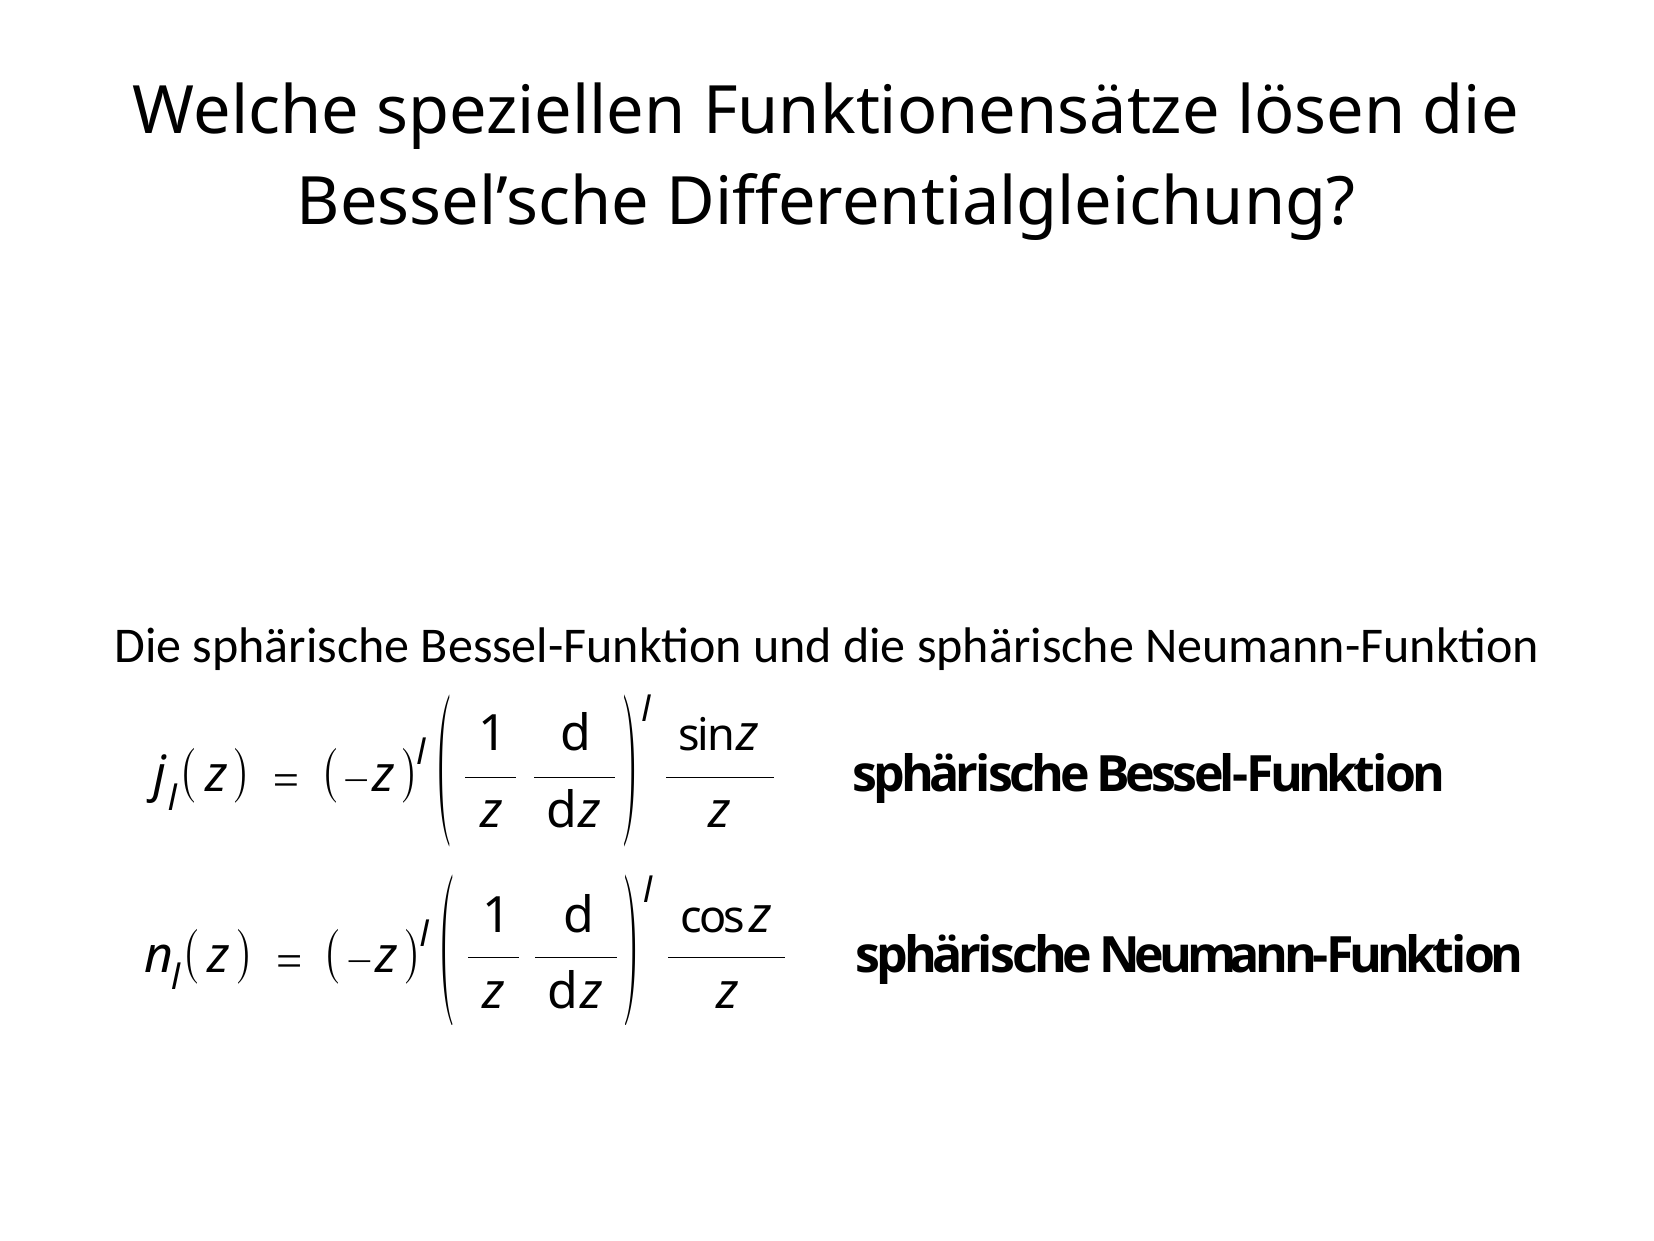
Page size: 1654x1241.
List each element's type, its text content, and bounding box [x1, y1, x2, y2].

subtitle Die sphärische Bessel-Funktion und die sphärische Neumann-Funktion [82, 290, 1571, 1010]
chart [128, 688, 1525, 1025]
title Welche speziellen Funktionensätze lösen die Bessel’sche Differentialgleichung? [82, 49, 1571, 257]
